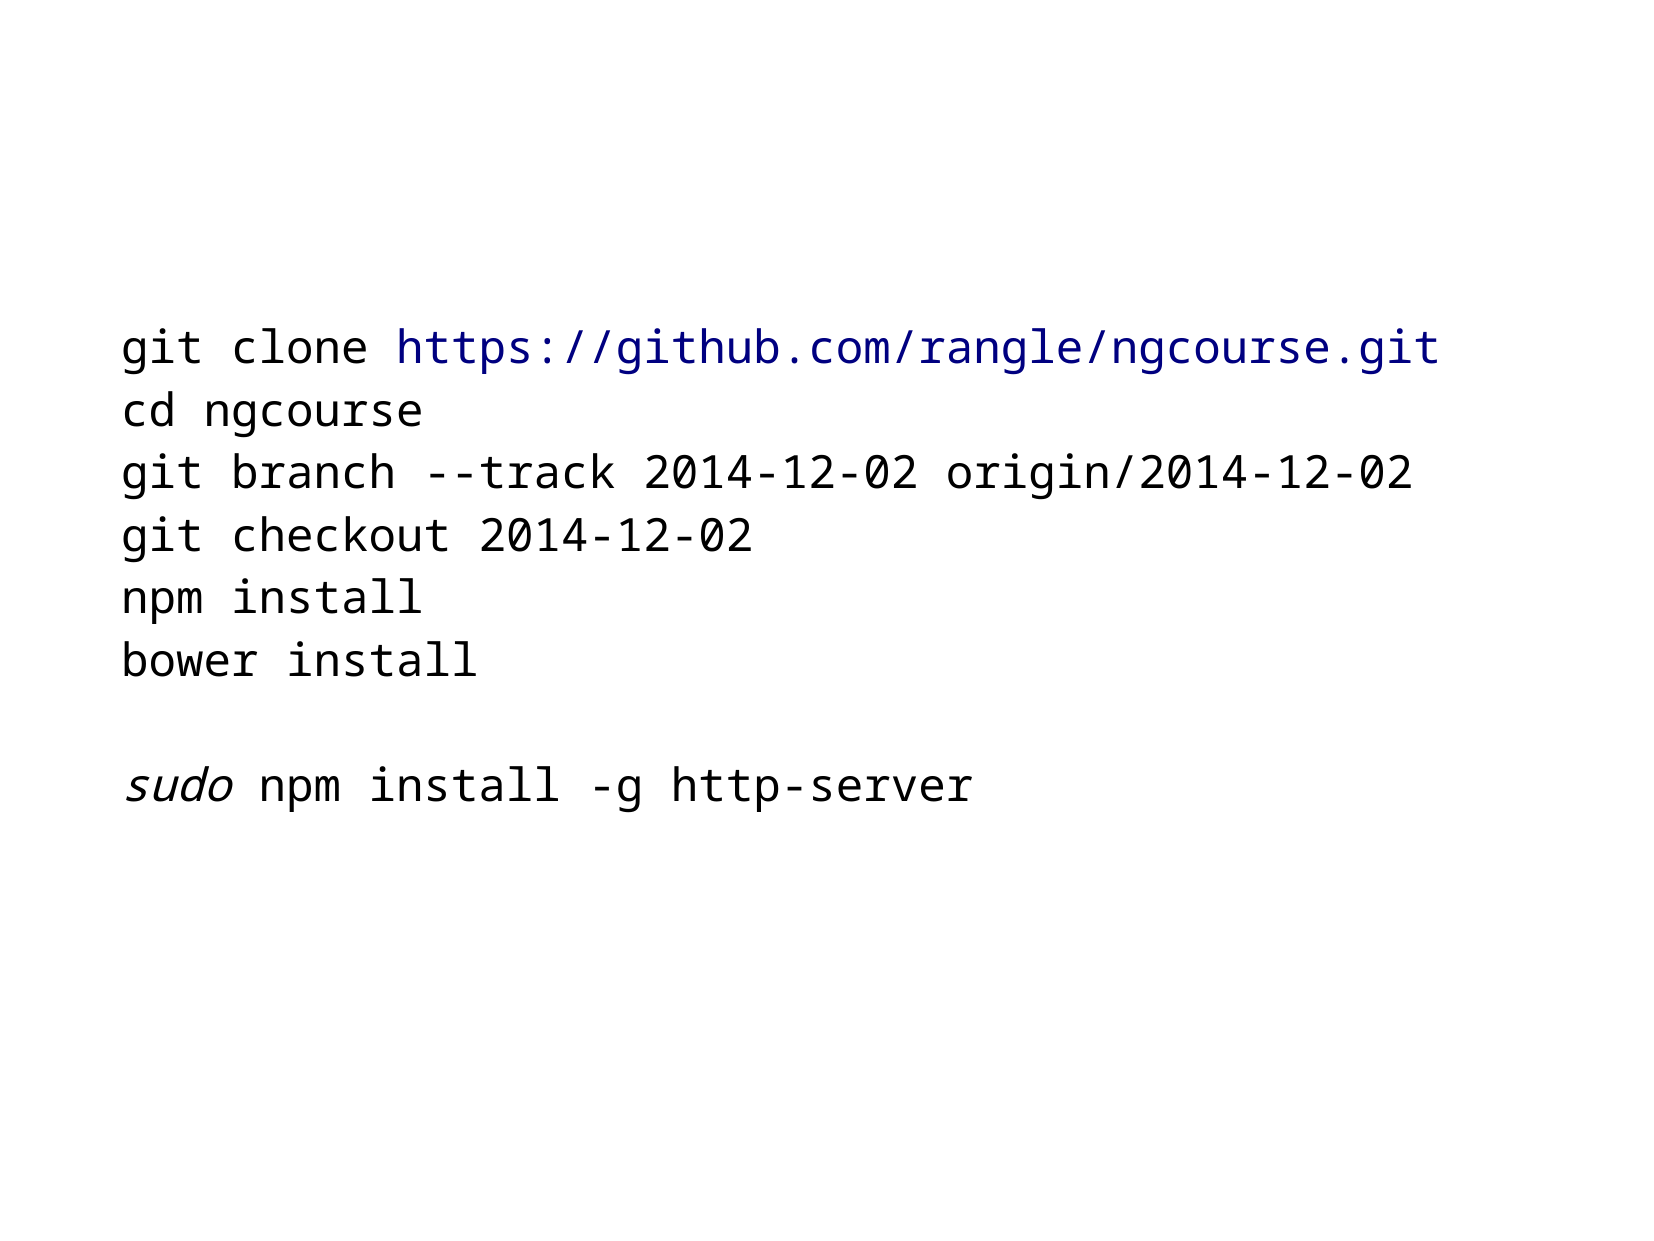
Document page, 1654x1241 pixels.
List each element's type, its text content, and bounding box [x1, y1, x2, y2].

text_box git clone https://github.com/rangle/ngcourse.git cd ngcourse git branch --track 2014-12-02 origin/2014-12-02 git checkout 2014-12-02 npm install bower install sudo npm install -g http-server [106, 307, 1536, 734]
